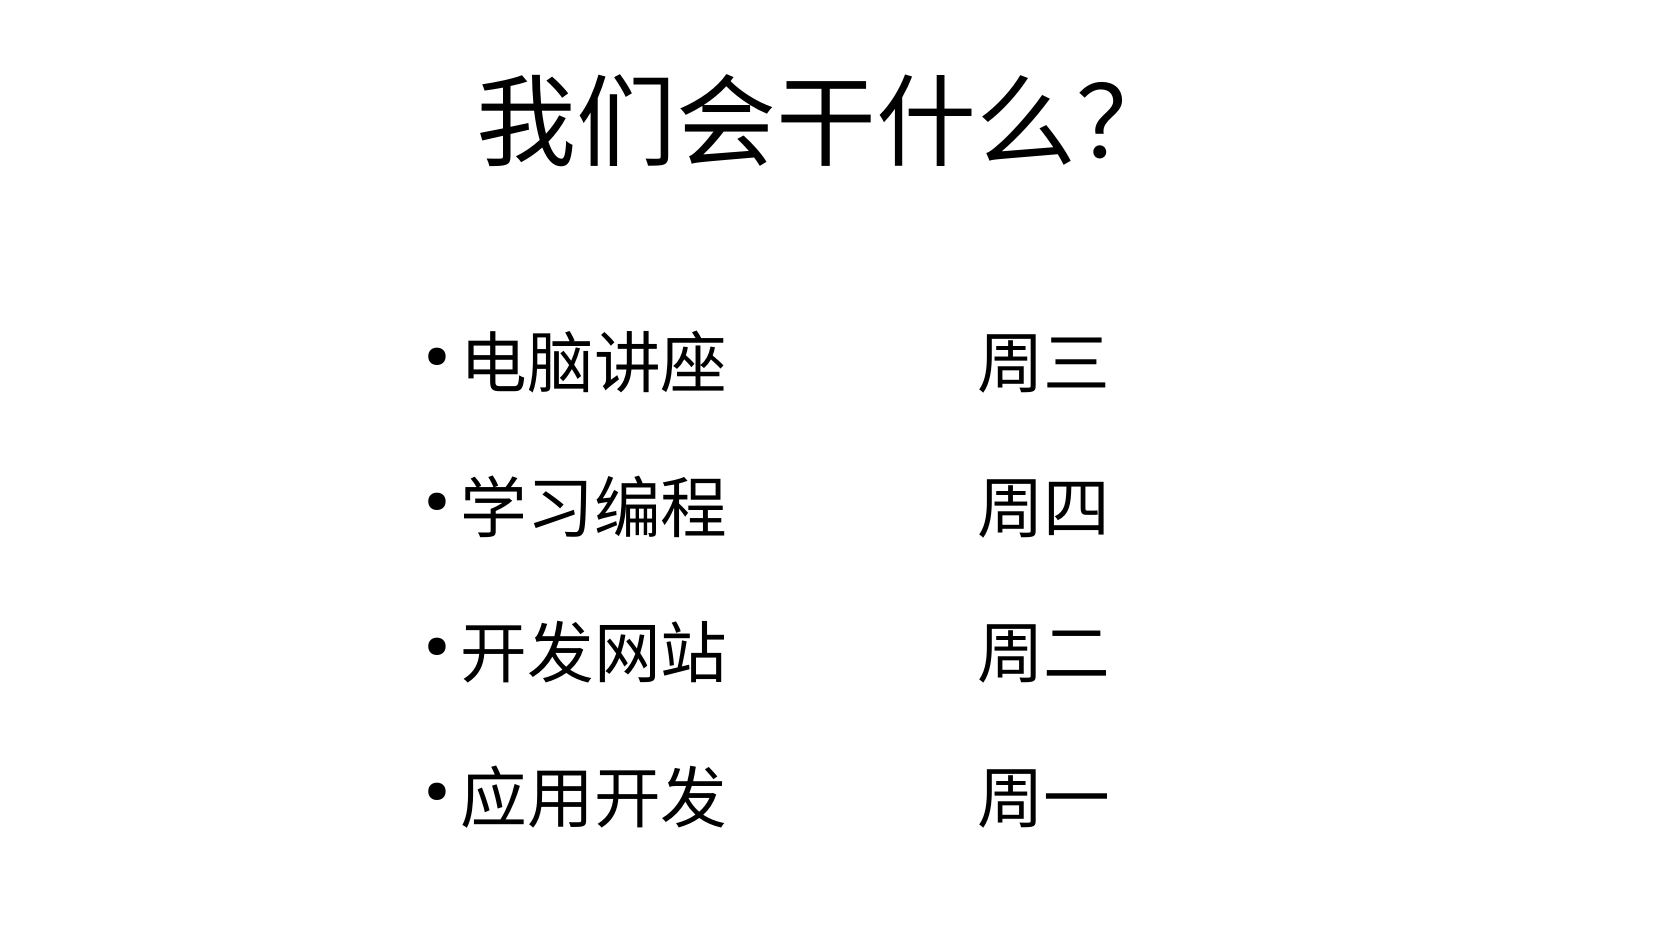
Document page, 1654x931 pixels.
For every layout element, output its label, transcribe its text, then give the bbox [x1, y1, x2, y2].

title 我们会干什么？ [82, 37, 1571, 193]
subtitle 电脑讲座 周三 学习编程 周四 开发网站 周二 应用开发 周一 [425, 217, 1571, 886]
